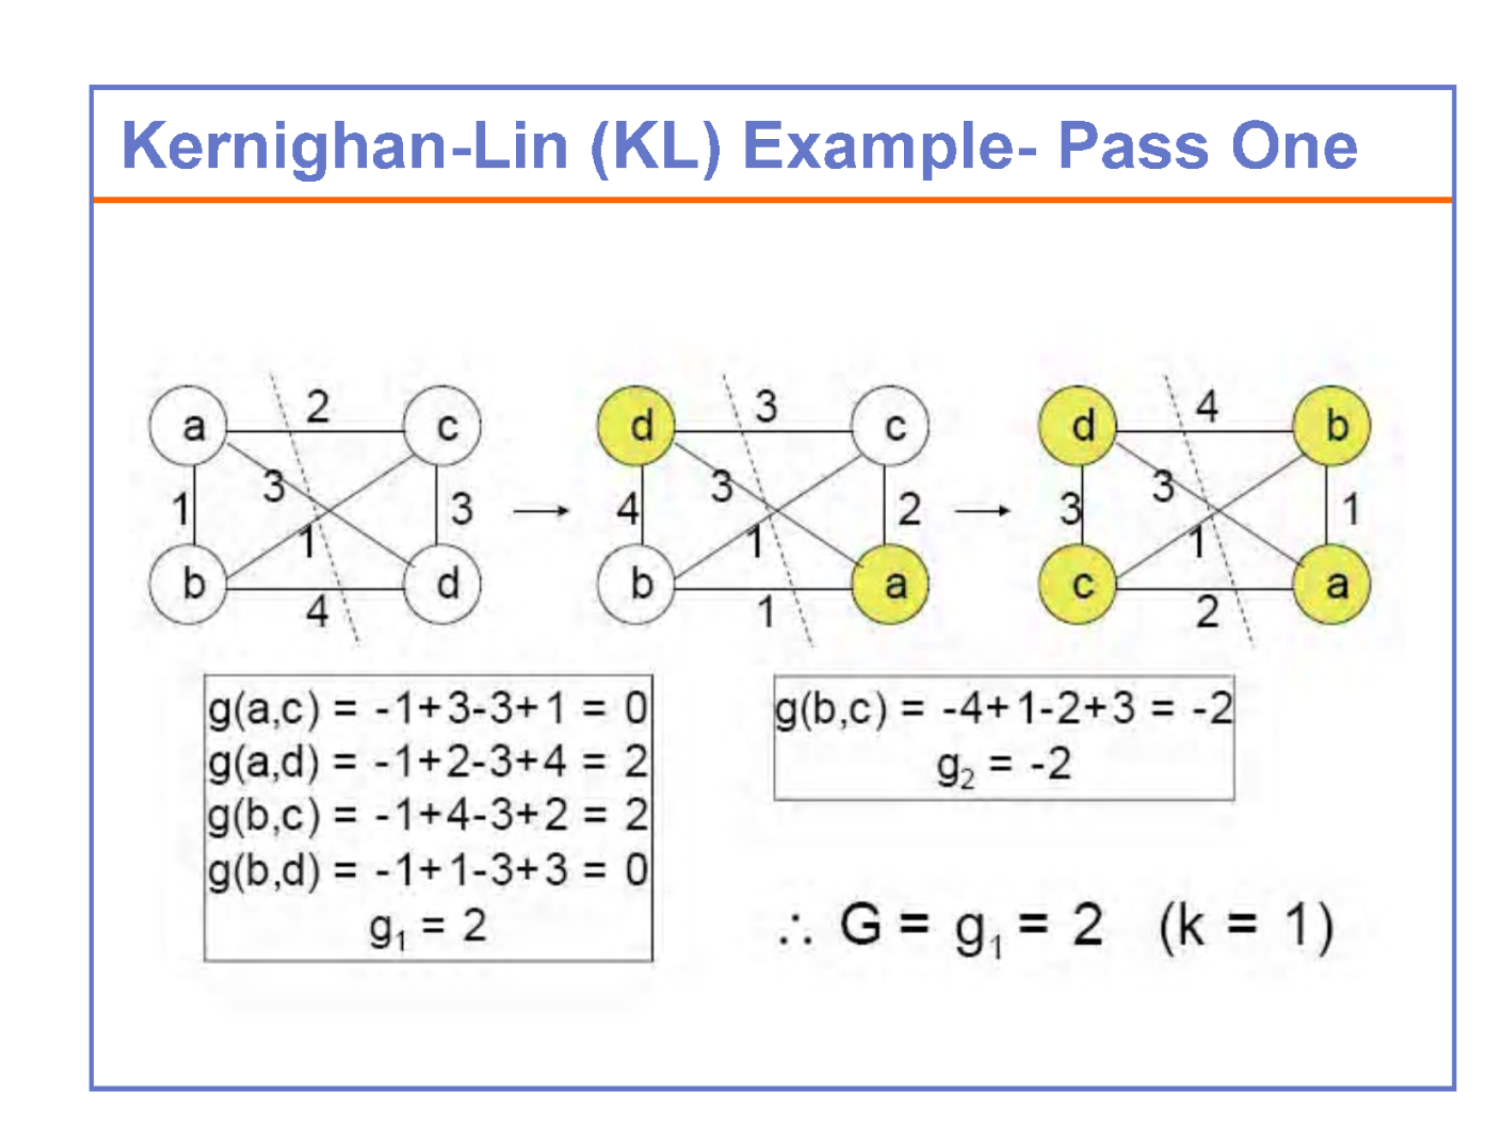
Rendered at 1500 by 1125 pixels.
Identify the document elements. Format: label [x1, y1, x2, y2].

picture [29, 58, 1471, 1108]
